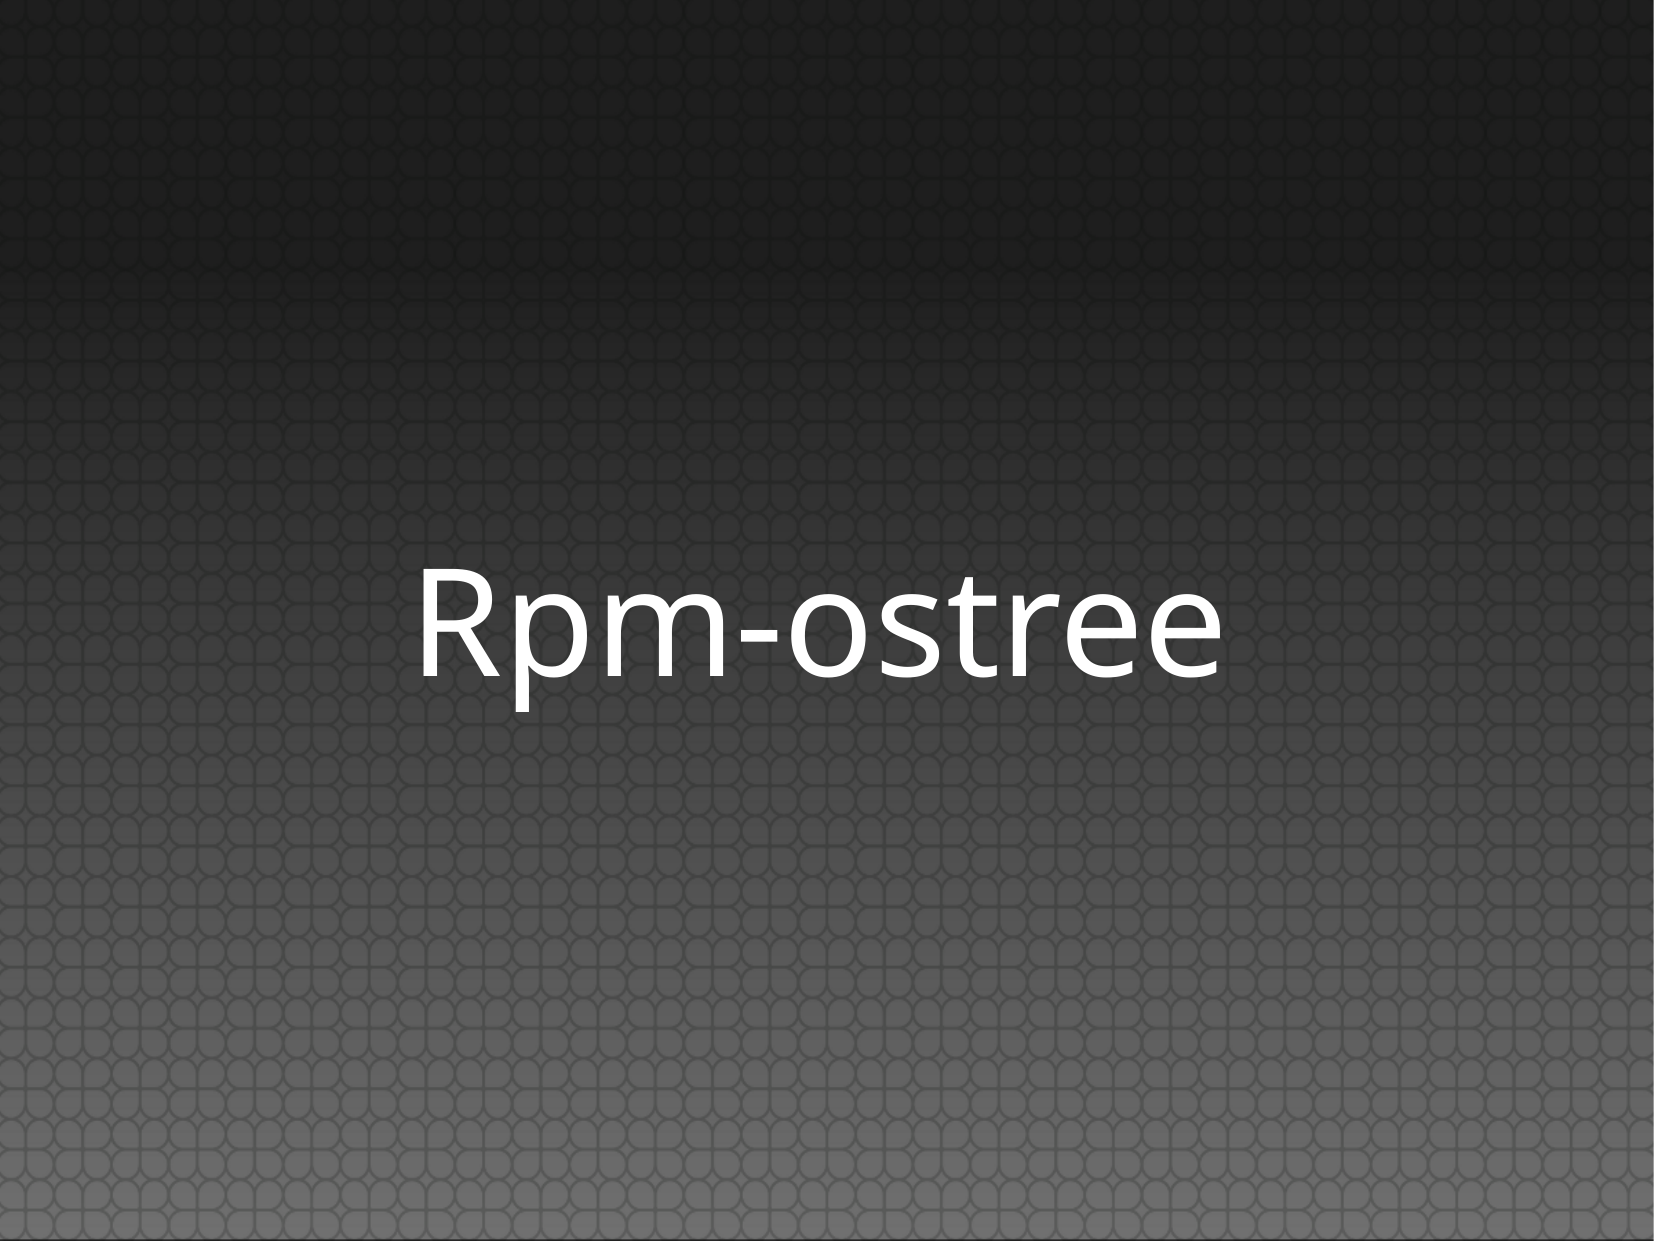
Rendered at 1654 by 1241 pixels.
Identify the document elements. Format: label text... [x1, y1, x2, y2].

picture [0, 0, 1654, 1241]
title Rpm-ostree [75, 524, 1564, 714]
